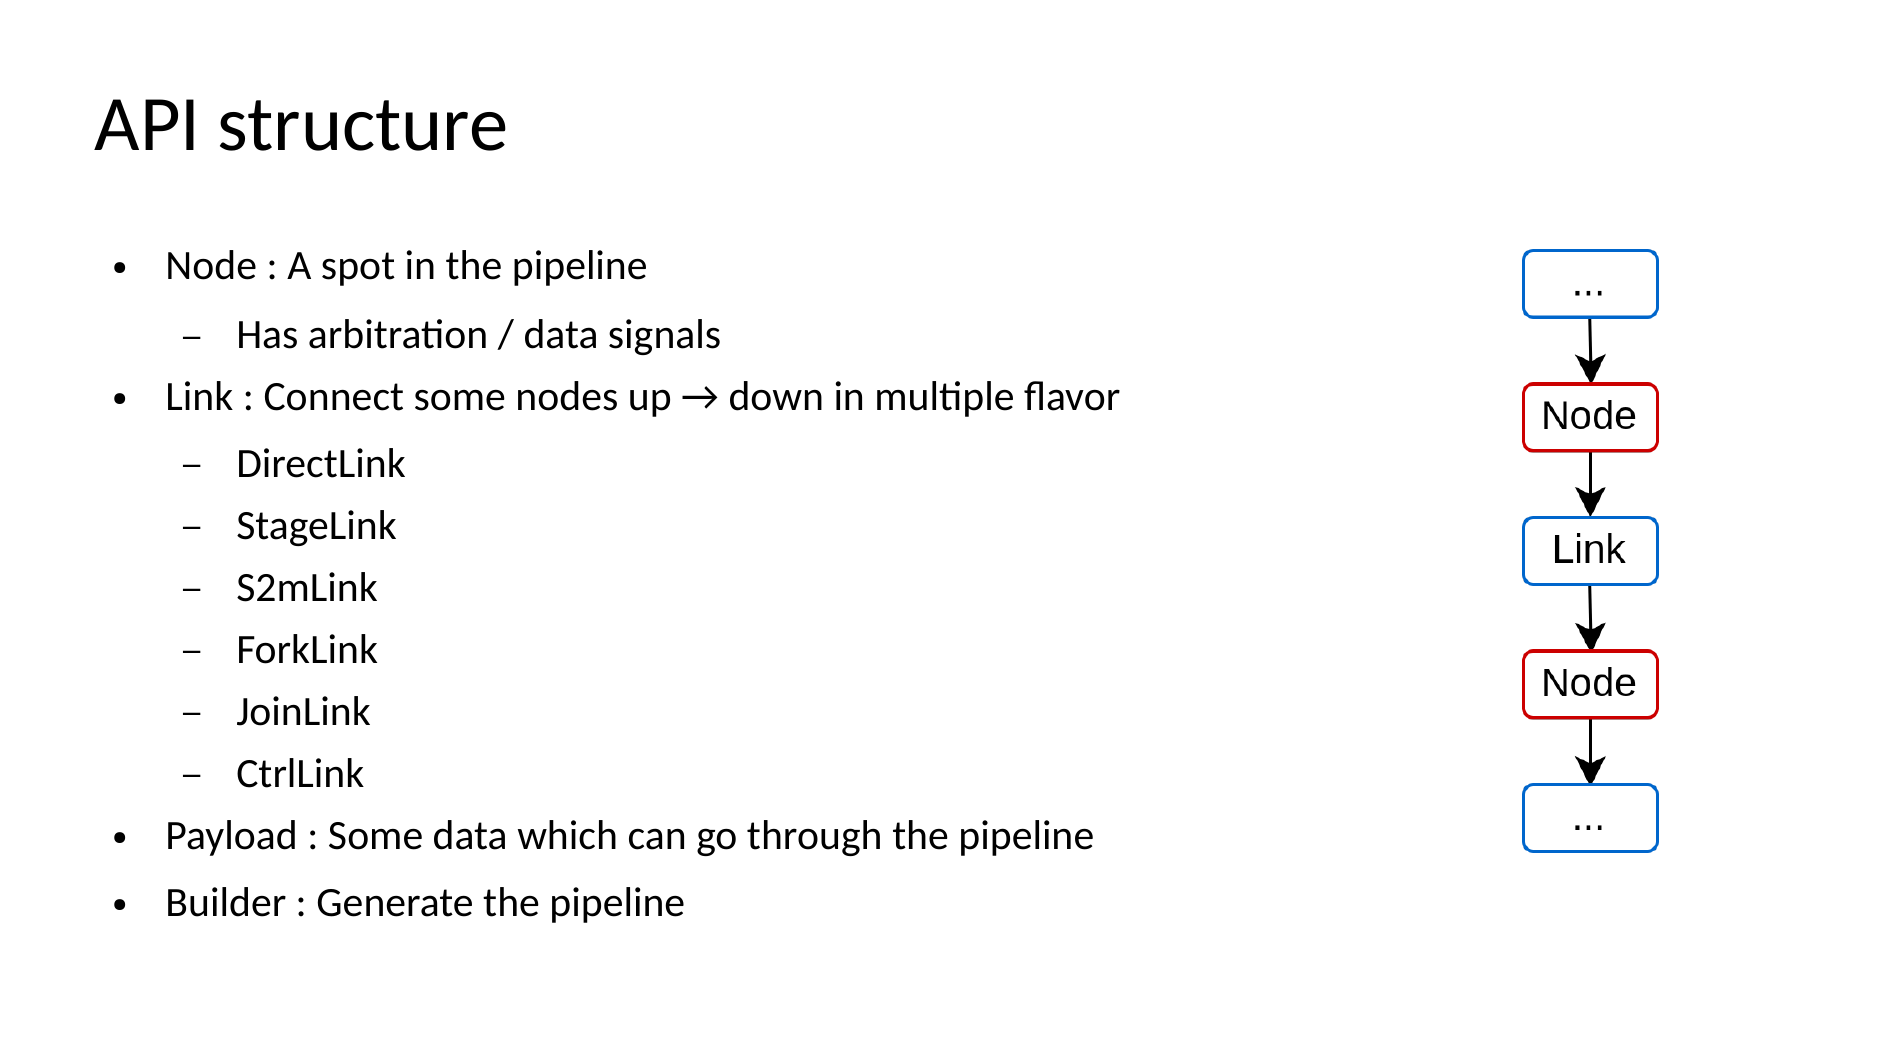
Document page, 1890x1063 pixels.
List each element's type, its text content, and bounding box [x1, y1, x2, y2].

list Node : A spot in the pipeline Has arbitration / data signals Link : Connect some nodes up → down in multiple flavor DirectLink StageLink S2mLink ForkLink JoinLink CtrlLink Payload : Some data which can go through the pipeline Builder : Generate the pipeline [94, 248, 1890, 1002]
title API structure [94, 42, 1796, 220]
picture [1488, 215, 1692, 886]
